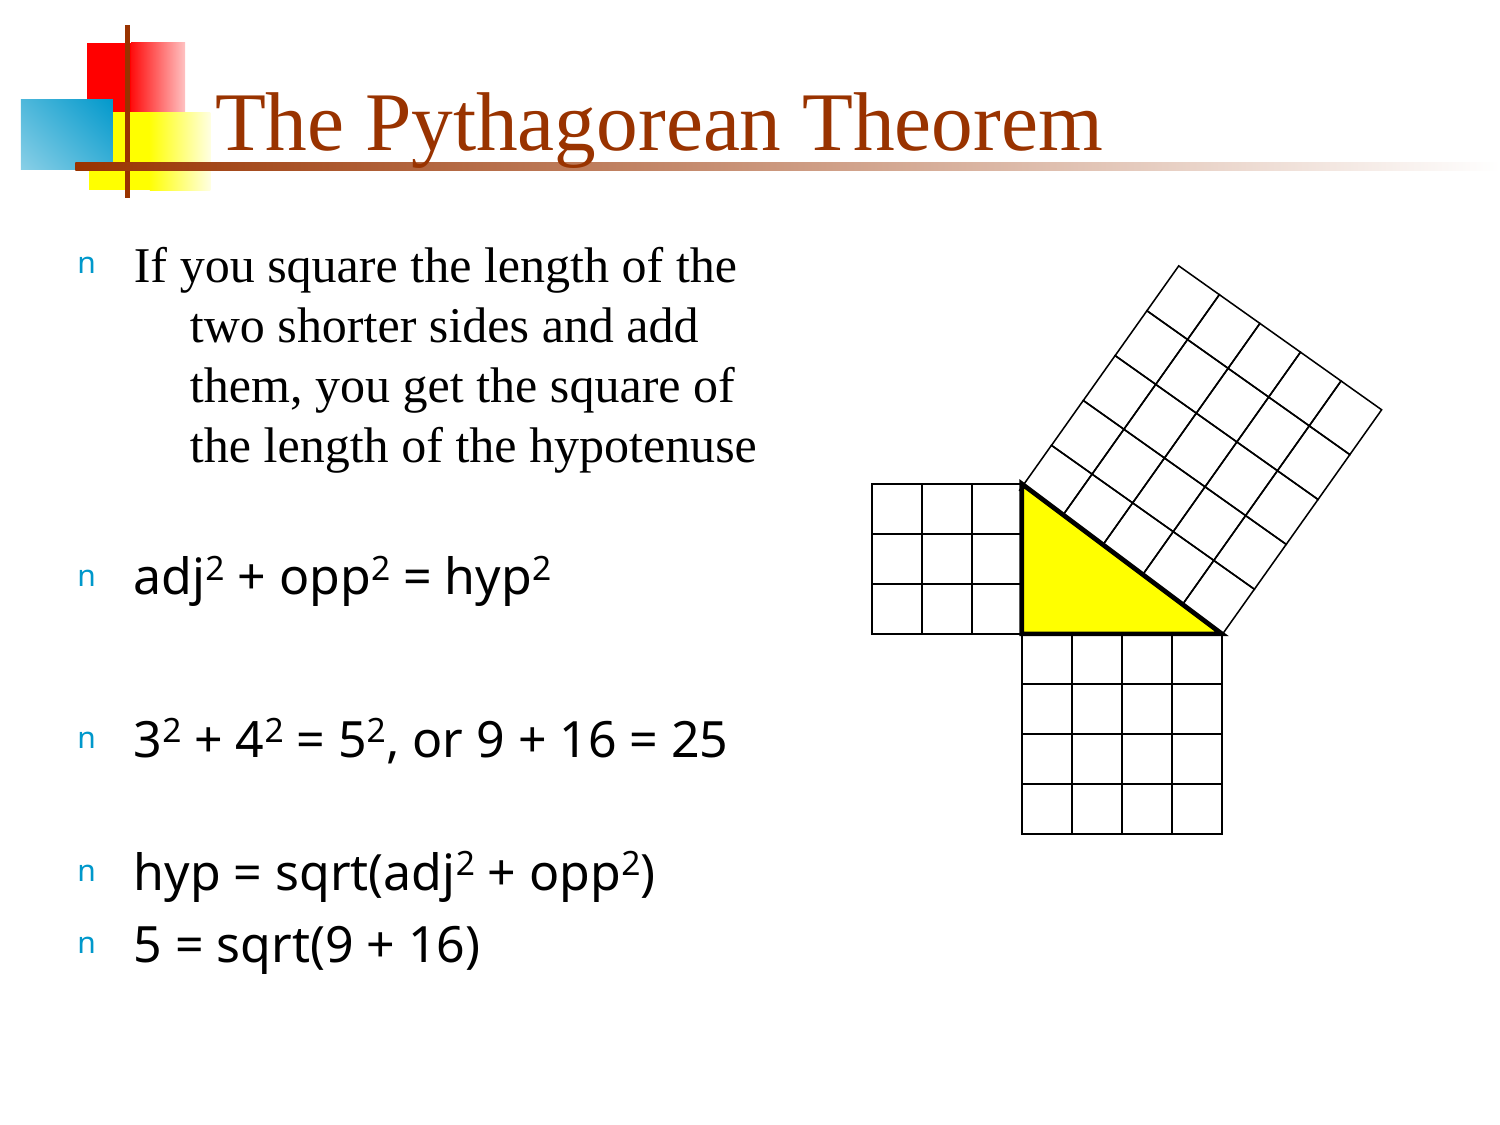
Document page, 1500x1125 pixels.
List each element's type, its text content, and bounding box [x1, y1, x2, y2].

list If you square the length of the two shorter sides and add them, you get the square of the length of the hypotenuse adj2 + opp2 = hyp2 [62, 224, 775, 638]
text_box [1021, 483, 1222, 634]
title The Pythagorean Theorem [200, 37, 1479, 175]
list 32 + 42 = 52, or 9 + 16 = 25 hyp = sqrt(adj2 + opp2) 5 = sqrt(9 + 16) [62, 699, 1000, 1025]
